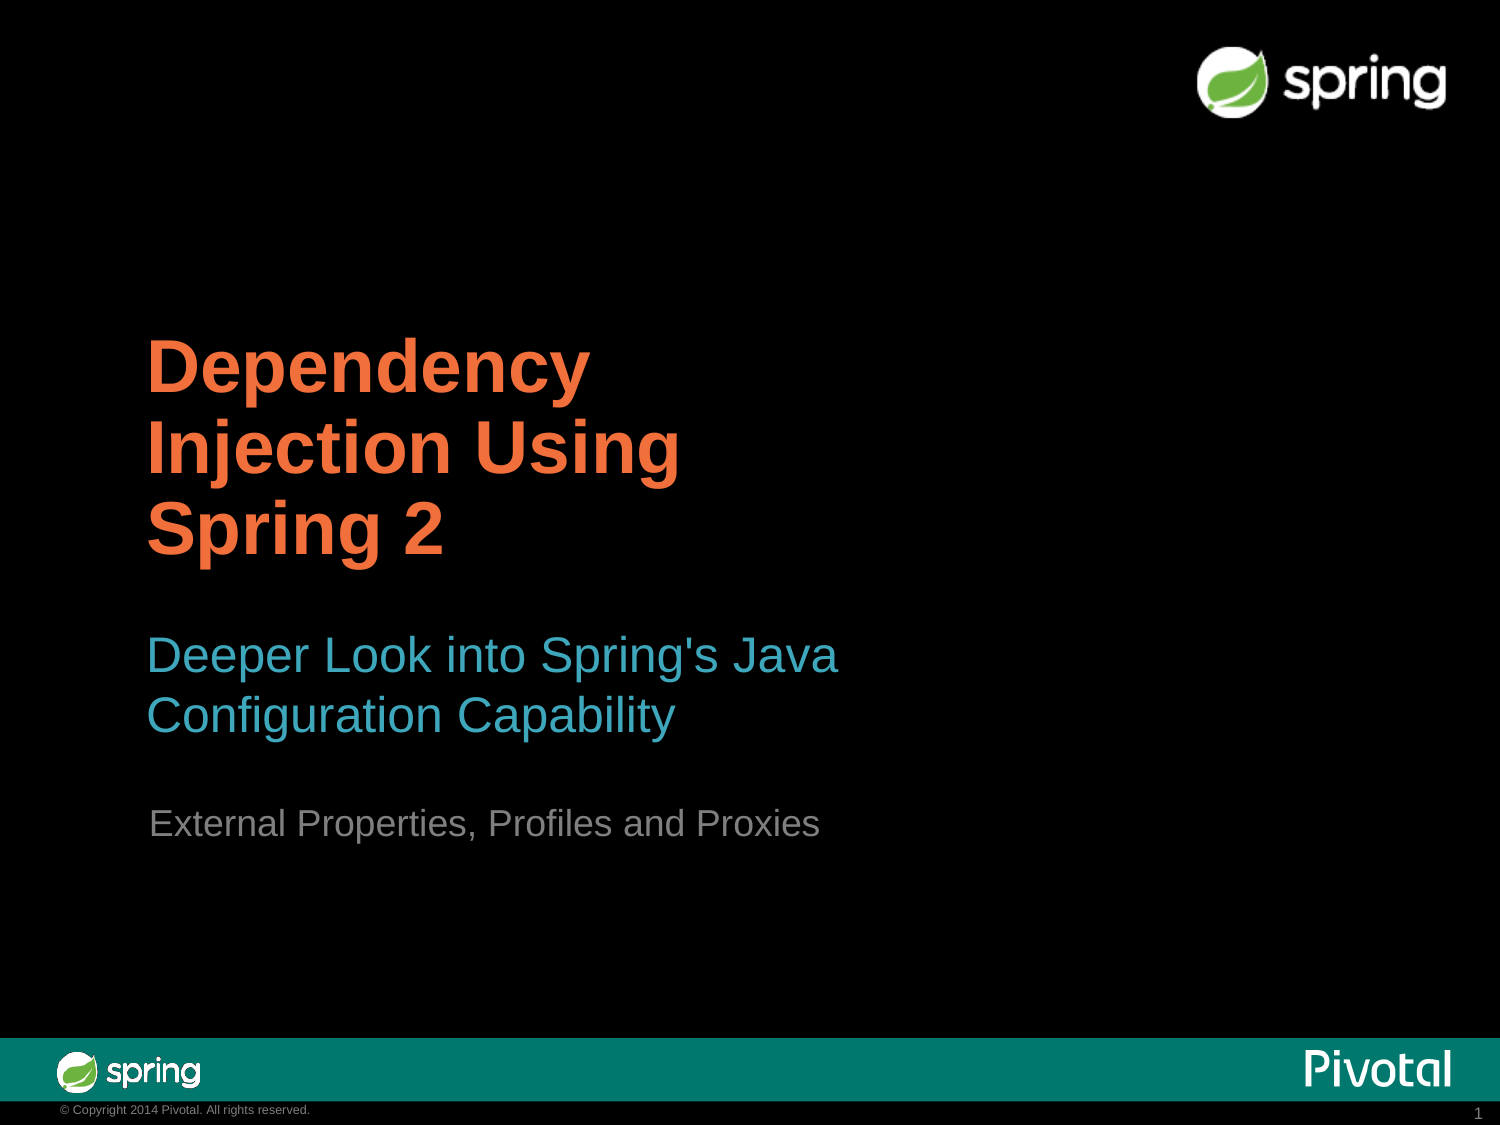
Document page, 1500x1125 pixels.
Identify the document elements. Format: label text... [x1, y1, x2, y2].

picture [32, 1041, 210, 1103]
picture [1155, 28, 1465, 136]
list External Properties, Profiles and Proxies [148, 798, 974, 845]
text_box Deeper Look into Spring's Java Configuration Capability [146, 622, 1139, 743]
title Dependency Injection Using Spring 2 [146, 318, 866, 571]
picture [1304, 1047, 1452, 1090]
